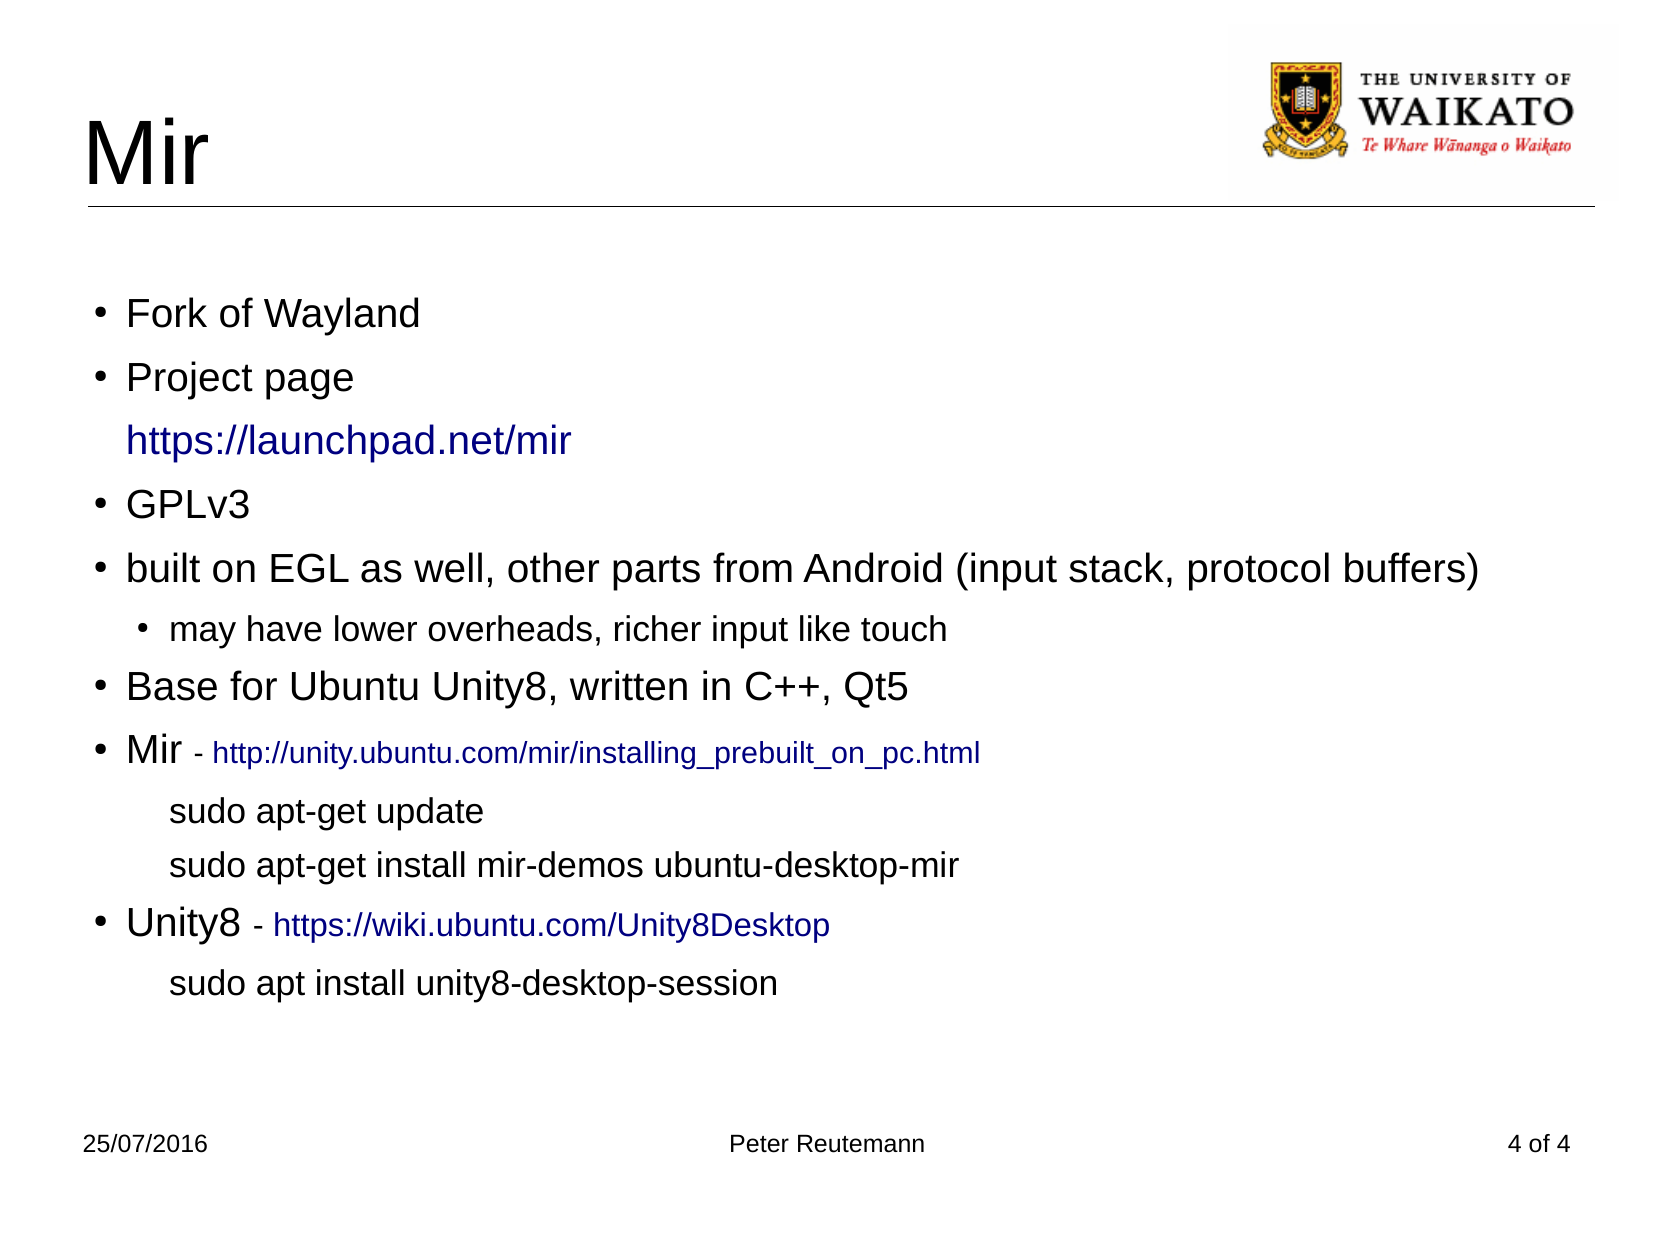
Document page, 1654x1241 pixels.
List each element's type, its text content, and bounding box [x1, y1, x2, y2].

list Fork of Wayland Project page https://launchpad.net/mir GPLv3 built on EGL as well, other parts from Android (input stack, protocol buffers) may have lower overheads, richer input like touch Base for Ubuntu Unity8, written in C++, Qt5 Mir - http://unity.ubuntu.com/mir/installing_prebuilt_on_pc.html sudo apt-get update sudo apt-get install mir-demos ubuntu-desktop-mir Unity8 - https://wiki.ubuntu.com/Unity8Desktop sudo apt install unity8-desktop-session [82, 290, 1571, 1010]
picture [1228, 24, 1619, 201]
title Mir [82, 49, 1571, 257]
